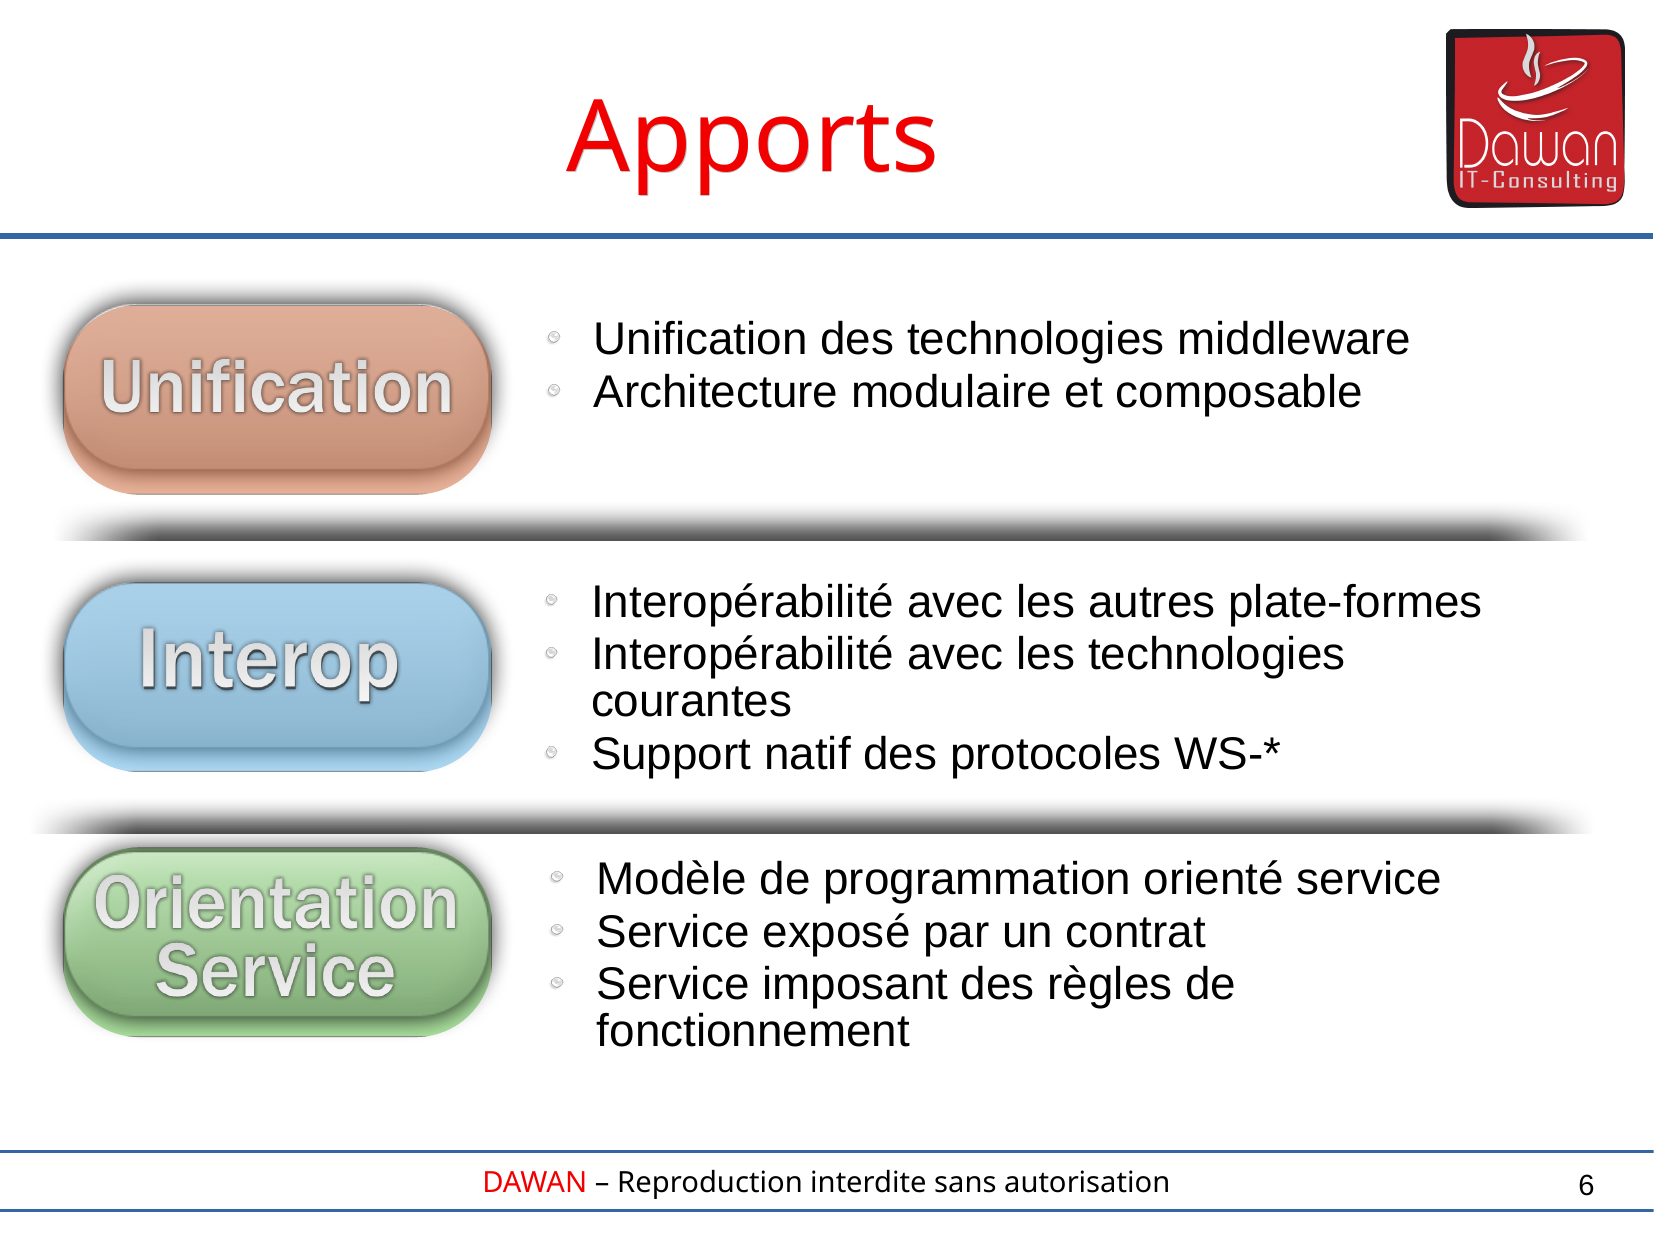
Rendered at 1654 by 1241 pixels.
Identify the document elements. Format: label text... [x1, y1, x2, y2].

picture [548, 868, 565, 884]
picture [543, 743, 559, 760]
picture [1447, 29, 1625, 208]
picture [39, 277, 515, 497]
text_box Modèle de programmation orienté service Service exposé par un contrat Service imposant des règles de fonctionnement [534, 849, 1494, 1064]
picture [545, 328, 562, 345]
picture [548, 974, 565, 990]
picture [548, 921, 565, 937]
picture [39, 556, 515, 776]
text_box [62, 582, 492, 772]
text_box Unification des technologies middleware Architecture modulaire et composable [531, 309, 1494, 425]
picture [545, 381, 562, 398]
picture [53, 501, 1589, 541]
picture [543, 591, 559, 607]
picture [543, 644, 559, 660]
text_box [62, 304, 492, 495]
picture [29, 797, 1595, 1045]
text_box Interopérabilité avec les autres plate-formes Interopérabilité avec les technologies courantes Support natif des protocoles WS-* [528, 572, 1501, 787]
title Apports [59, 29, 1447, 237]
